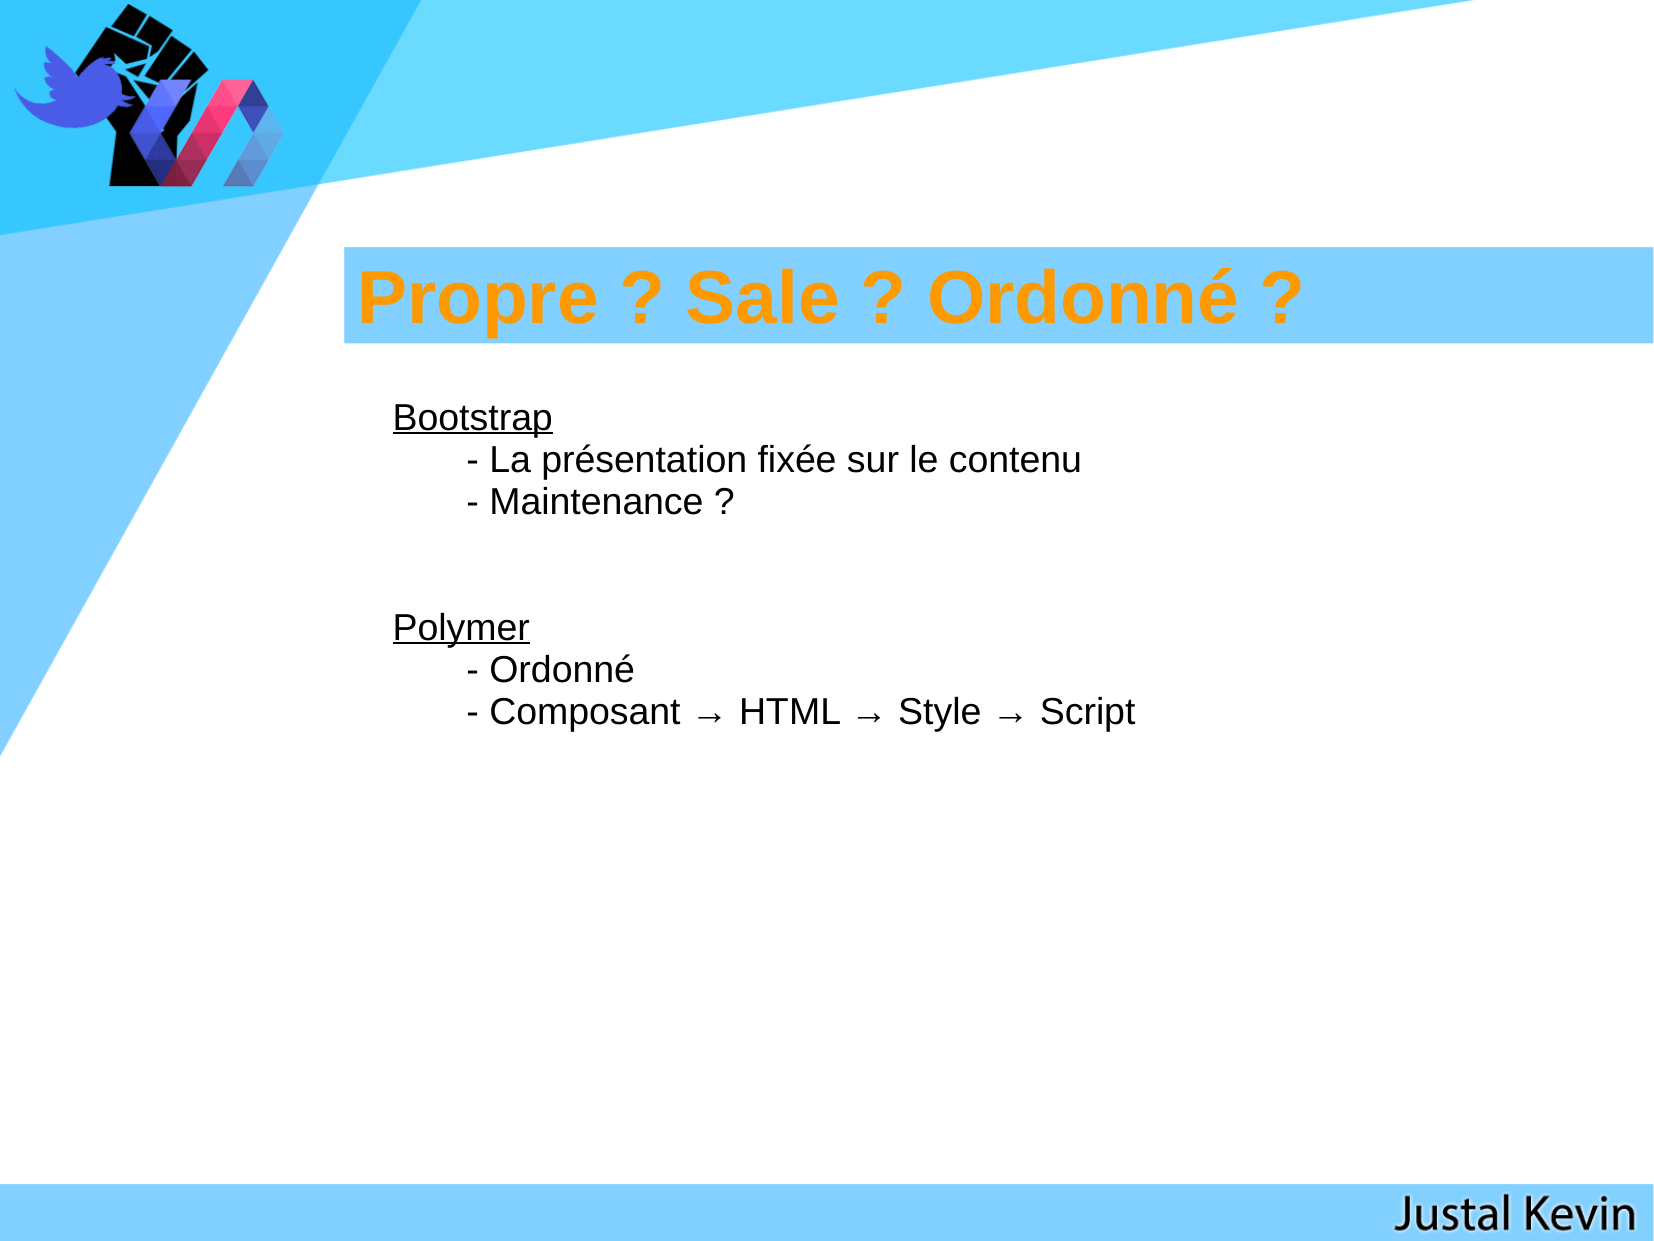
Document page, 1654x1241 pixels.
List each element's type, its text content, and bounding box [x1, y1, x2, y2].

text_box Propre ? Sale ? Ordonné ? [342, 248, 1654, 347]
picture [0, 0, 1654, 1241]
text_box Bootstrap - La présentation fixée sur le contenu - Maintenance ? Polymer - Ordonné - Composant → HTML → Style → Script [377, 346, 1619, 741]
